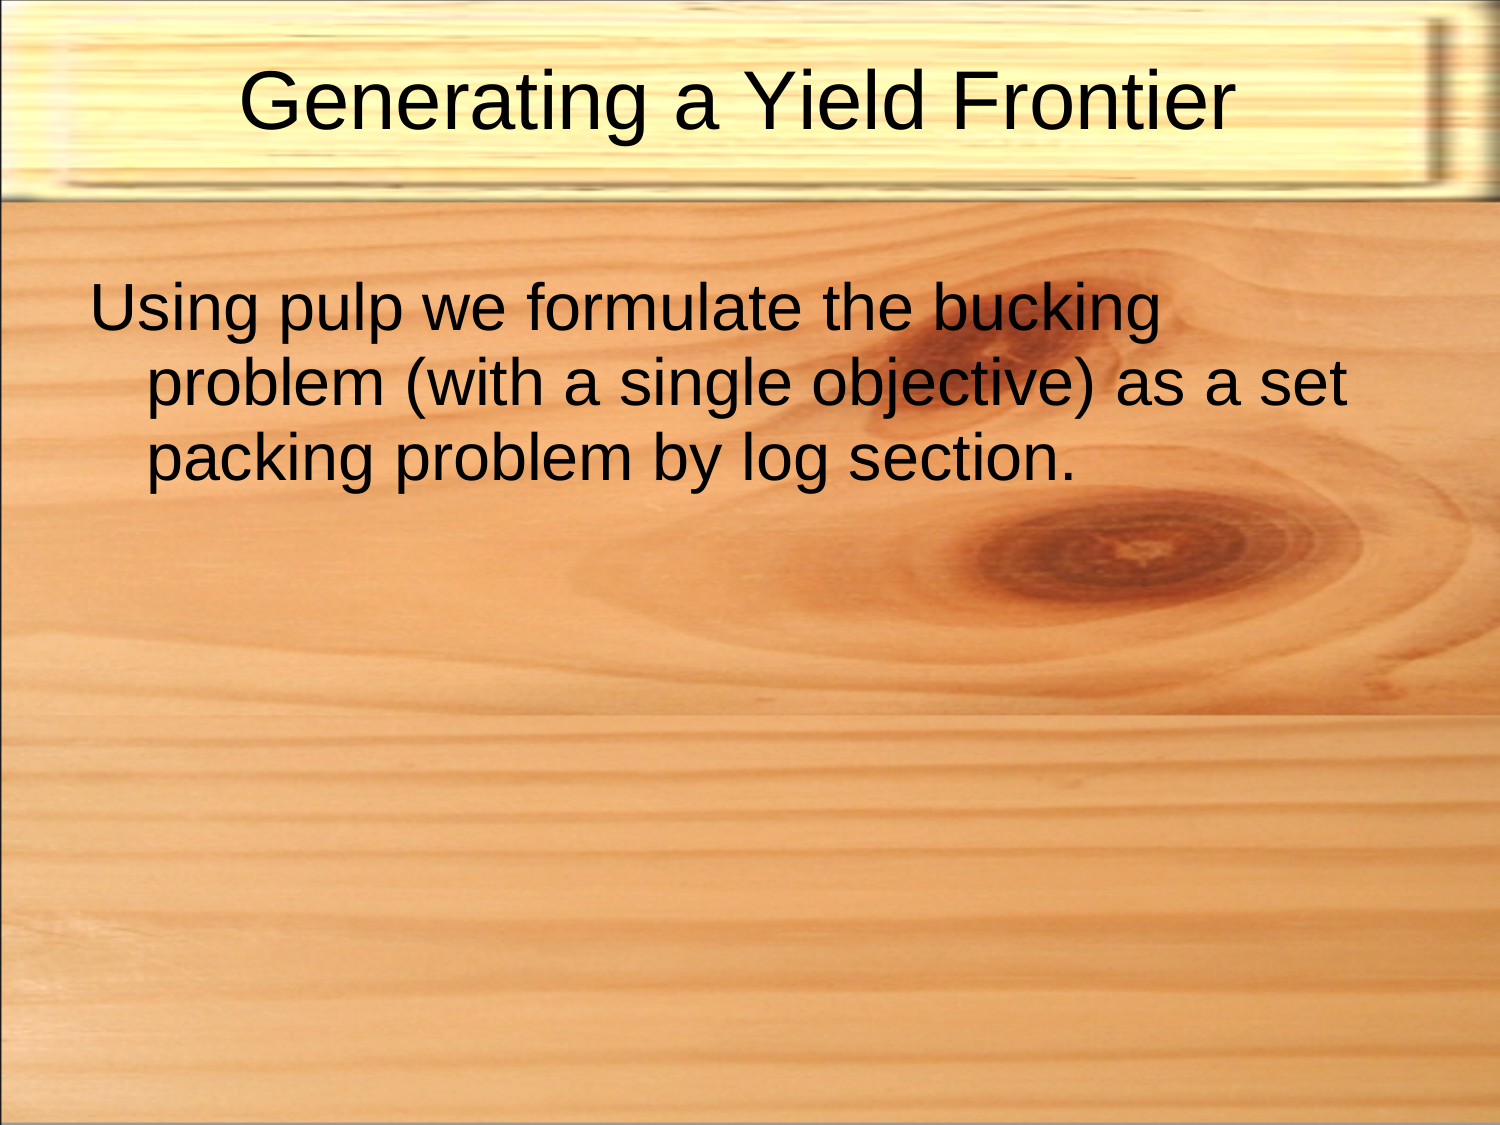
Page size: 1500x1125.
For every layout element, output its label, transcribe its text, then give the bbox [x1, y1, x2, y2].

picture [0, 0, 1500, 1125]
list Using pulp we formulate the bucking problem (with a single objective) as a set packing problem by log section. [75, 262, 1426, 1006]
title Generating a Yield Frontier [75, 7, 1426, 195]
